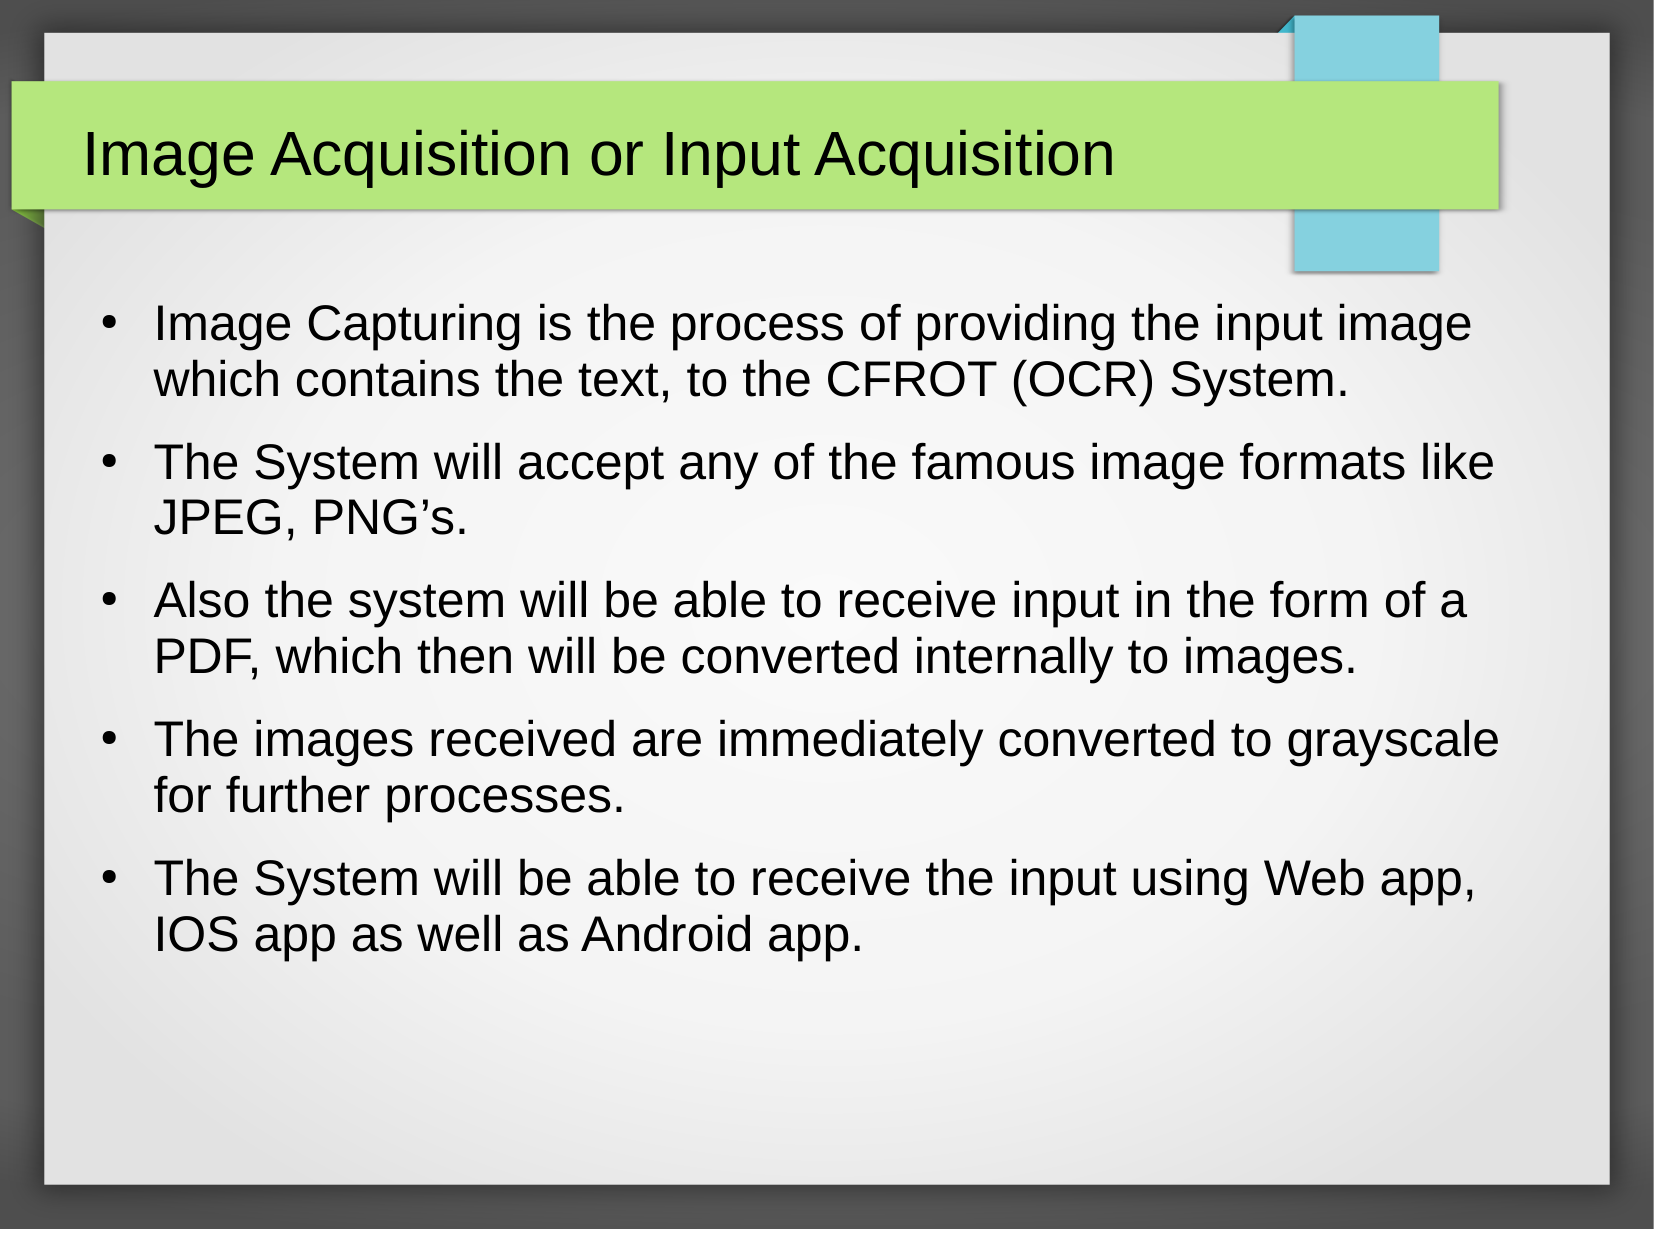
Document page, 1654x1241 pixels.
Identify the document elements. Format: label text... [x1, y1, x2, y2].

picture [0, 0, 1654, 1229]
title Image Acquisition or Input Acquisition [82, 94, 1264, 213]
list Image Capturing is the process of providing the input image which contains the text, to the CFROT (OCR) System. The System will accept any of the famous image formats like JPEG, PNG’s. Also the system will be able to receive input in the form of a PDF, which then will be converted internally to images. The images received are immediately converted to grayscale for further processes. The System will be able to receive the input using Web app, IOS app as well as Android app. [82, 295, 1571, 1015]
